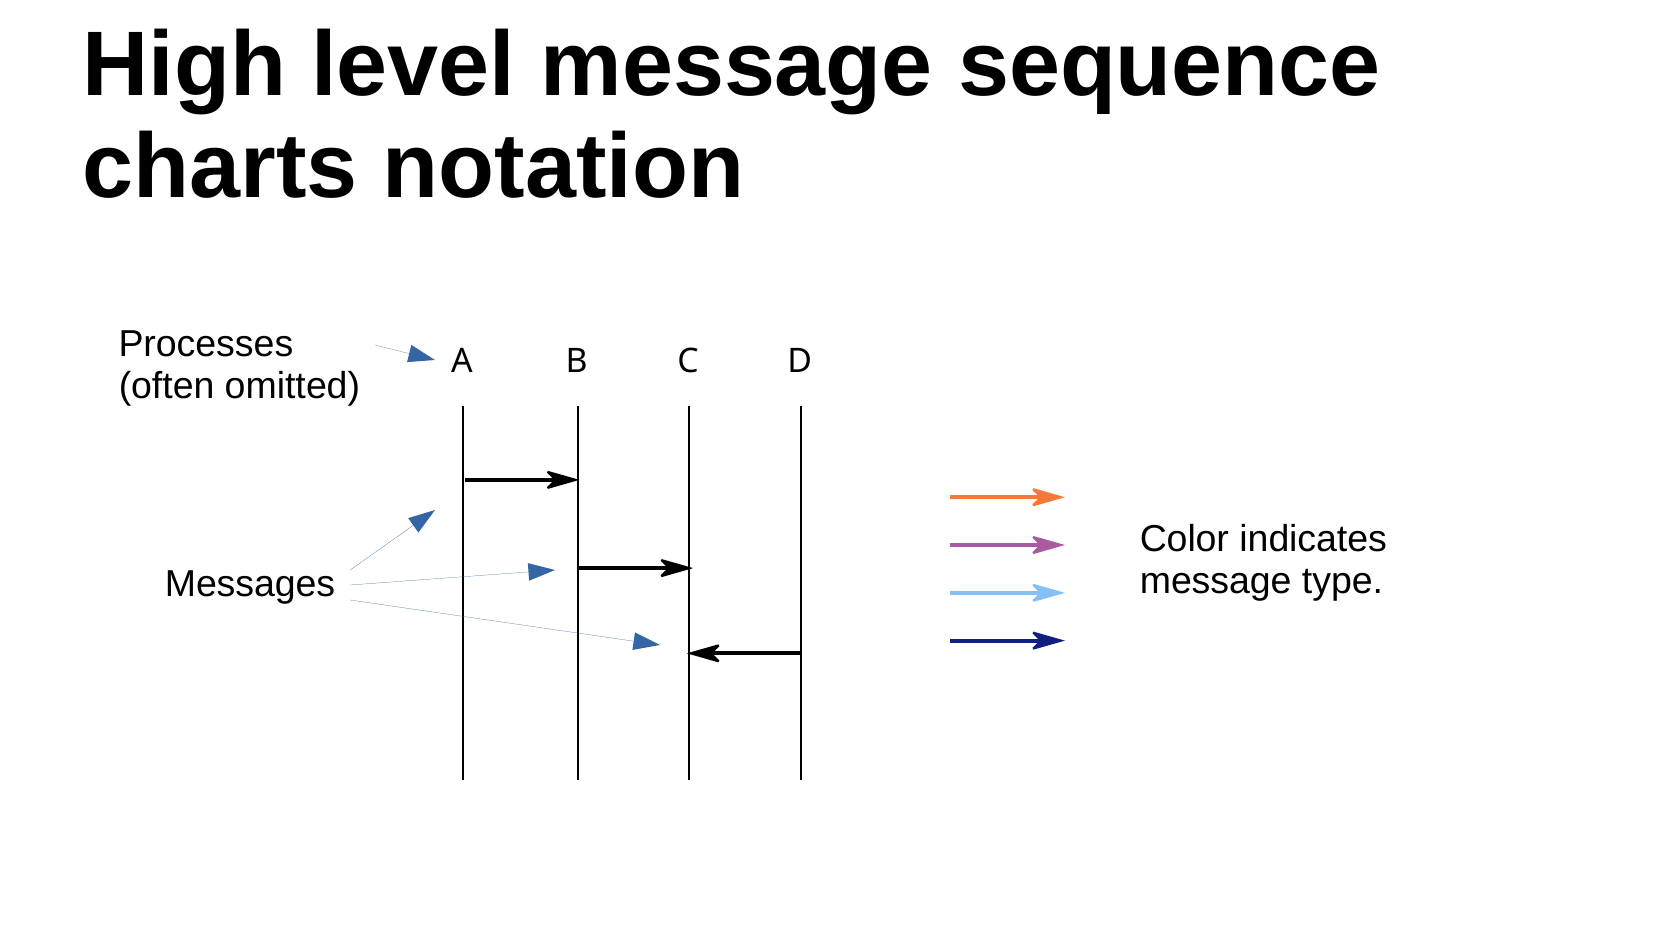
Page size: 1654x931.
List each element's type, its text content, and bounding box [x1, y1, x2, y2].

picture [451, 347, 1066, 781]
title High level message sequence charts notation [82, 12, 1571, 218]
text_box Processes (often omitted) [103, 315, 376, 414]
text_box Color indicates message type. [1125, 510, 1501, 609]
text_box Messages [150, 555, 351, 612]
